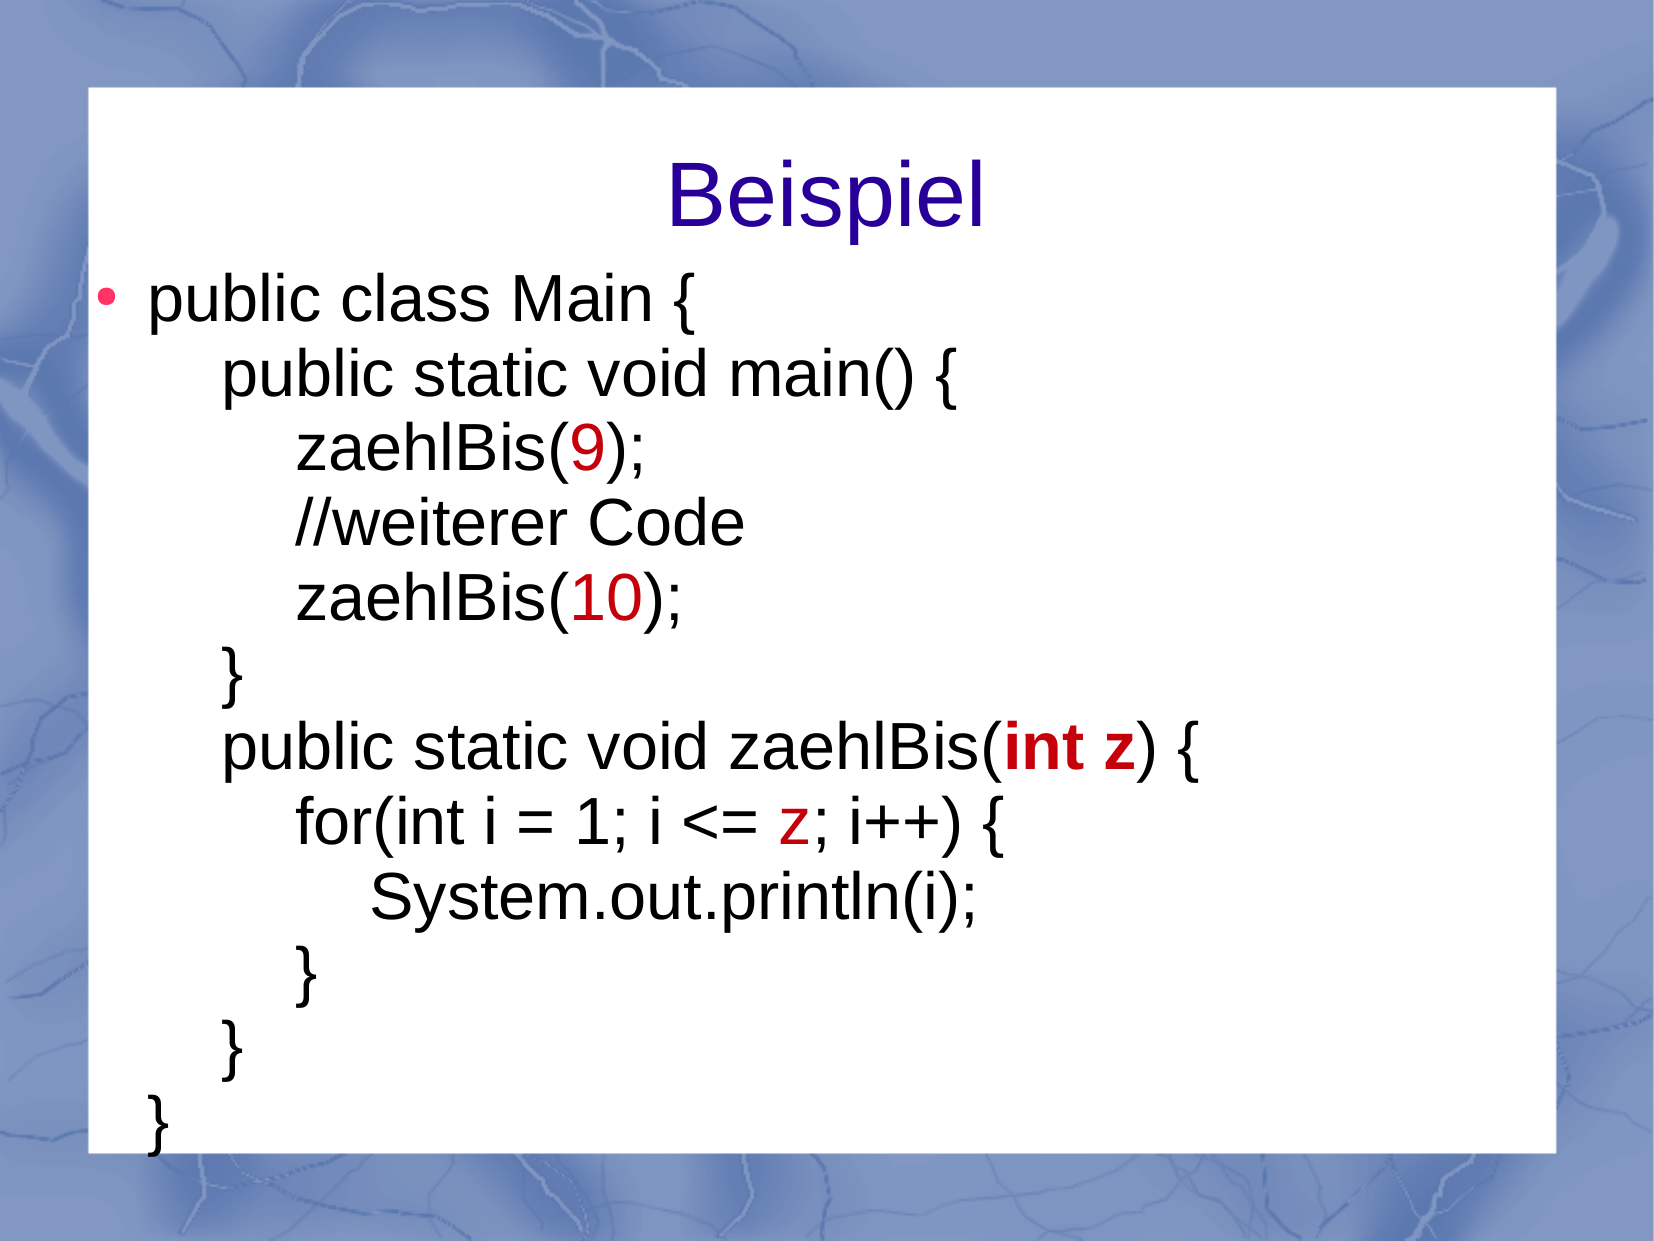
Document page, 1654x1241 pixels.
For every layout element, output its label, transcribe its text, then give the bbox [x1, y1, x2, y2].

list public class Main { public static void main() { zaehlBis(9); //weiterer Code zaehlBis(10); } public static void zaehlBis(int z) { for(int i = 1; i <= z; i++) { System.out.println(i); } } } [76, 260, 1565, 1158]
picture [0, 0, 1654, 1241]
title Beispiel [118, 90, 1536, 260]
